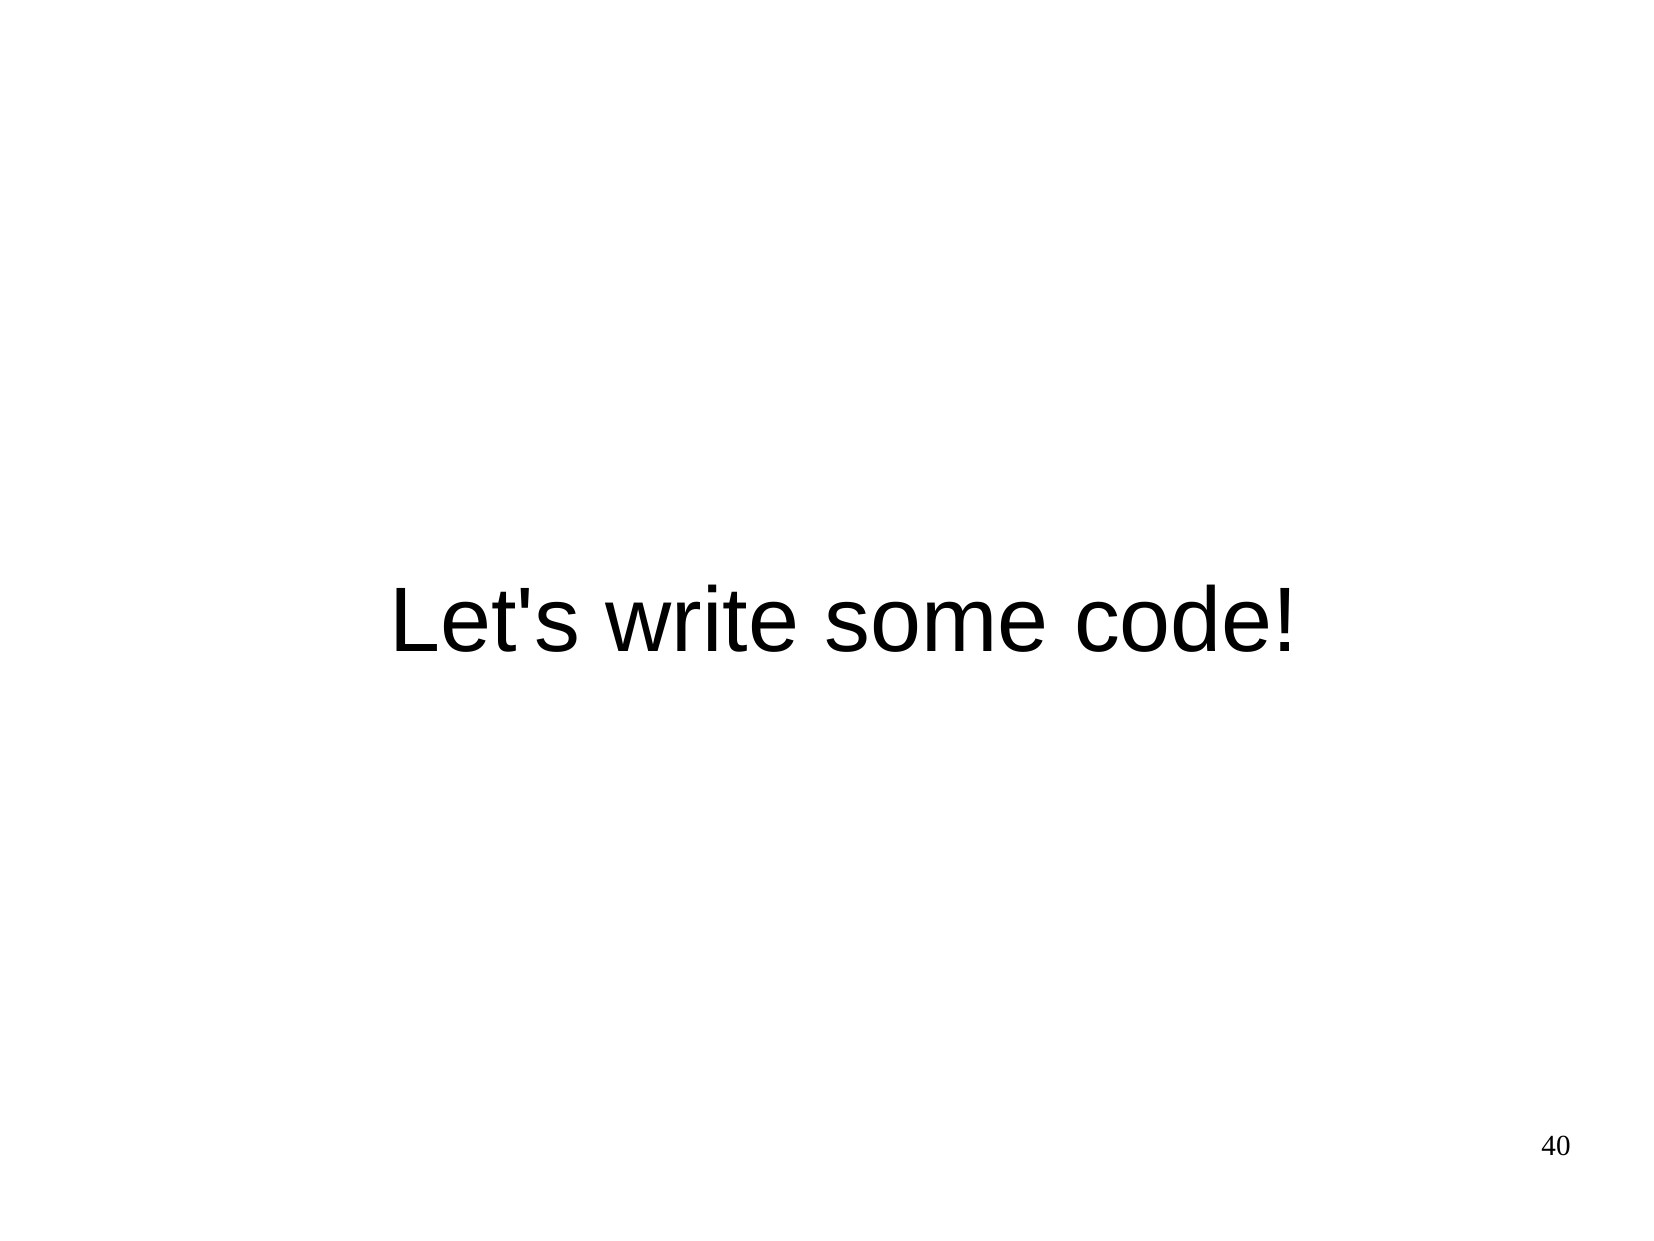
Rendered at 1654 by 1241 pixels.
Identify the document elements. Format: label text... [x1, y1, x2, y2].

title Let's write some code! [100, 515, 1589, 724]
